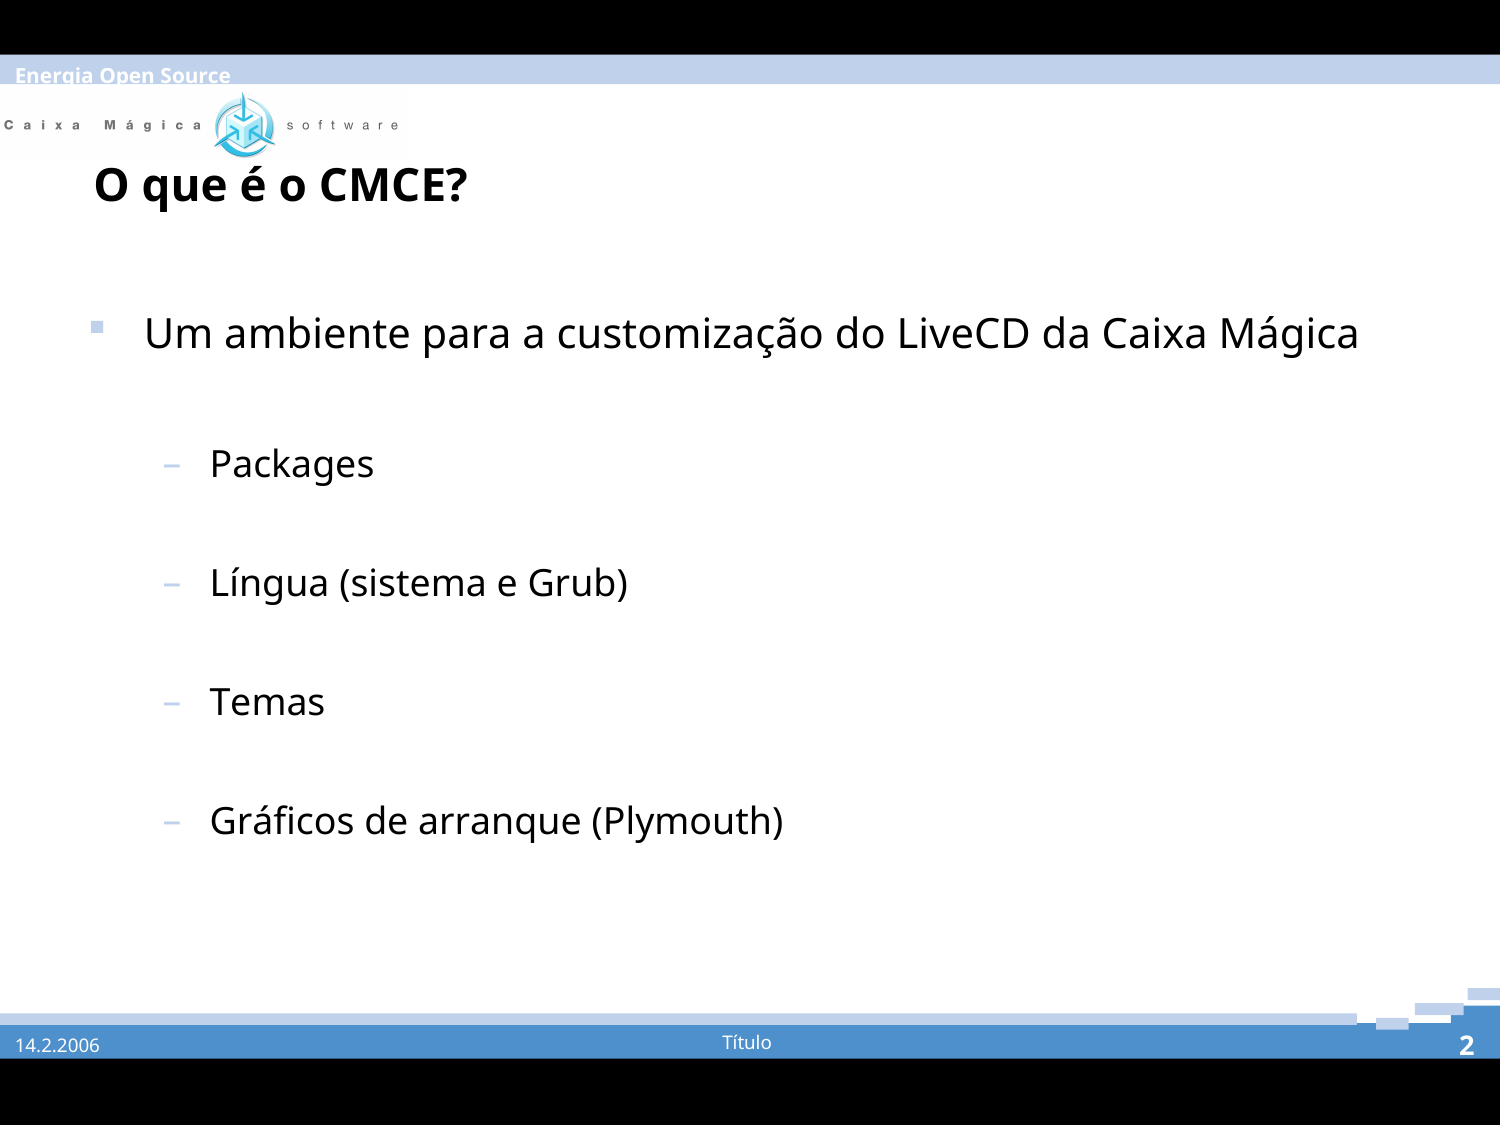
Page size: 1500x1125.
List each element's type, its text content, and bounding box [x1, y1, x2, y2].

list Um ambiente para a customização do LiveCD da Caixa Mágica Packages Língua (sistema e Grub) Temas Gráficos de arranque (Plymouth) [72, 229, 1423, 972]
picture [0, 90, 408, 158]
title O que é o CMCE? [78, 129, 1338, 229]
